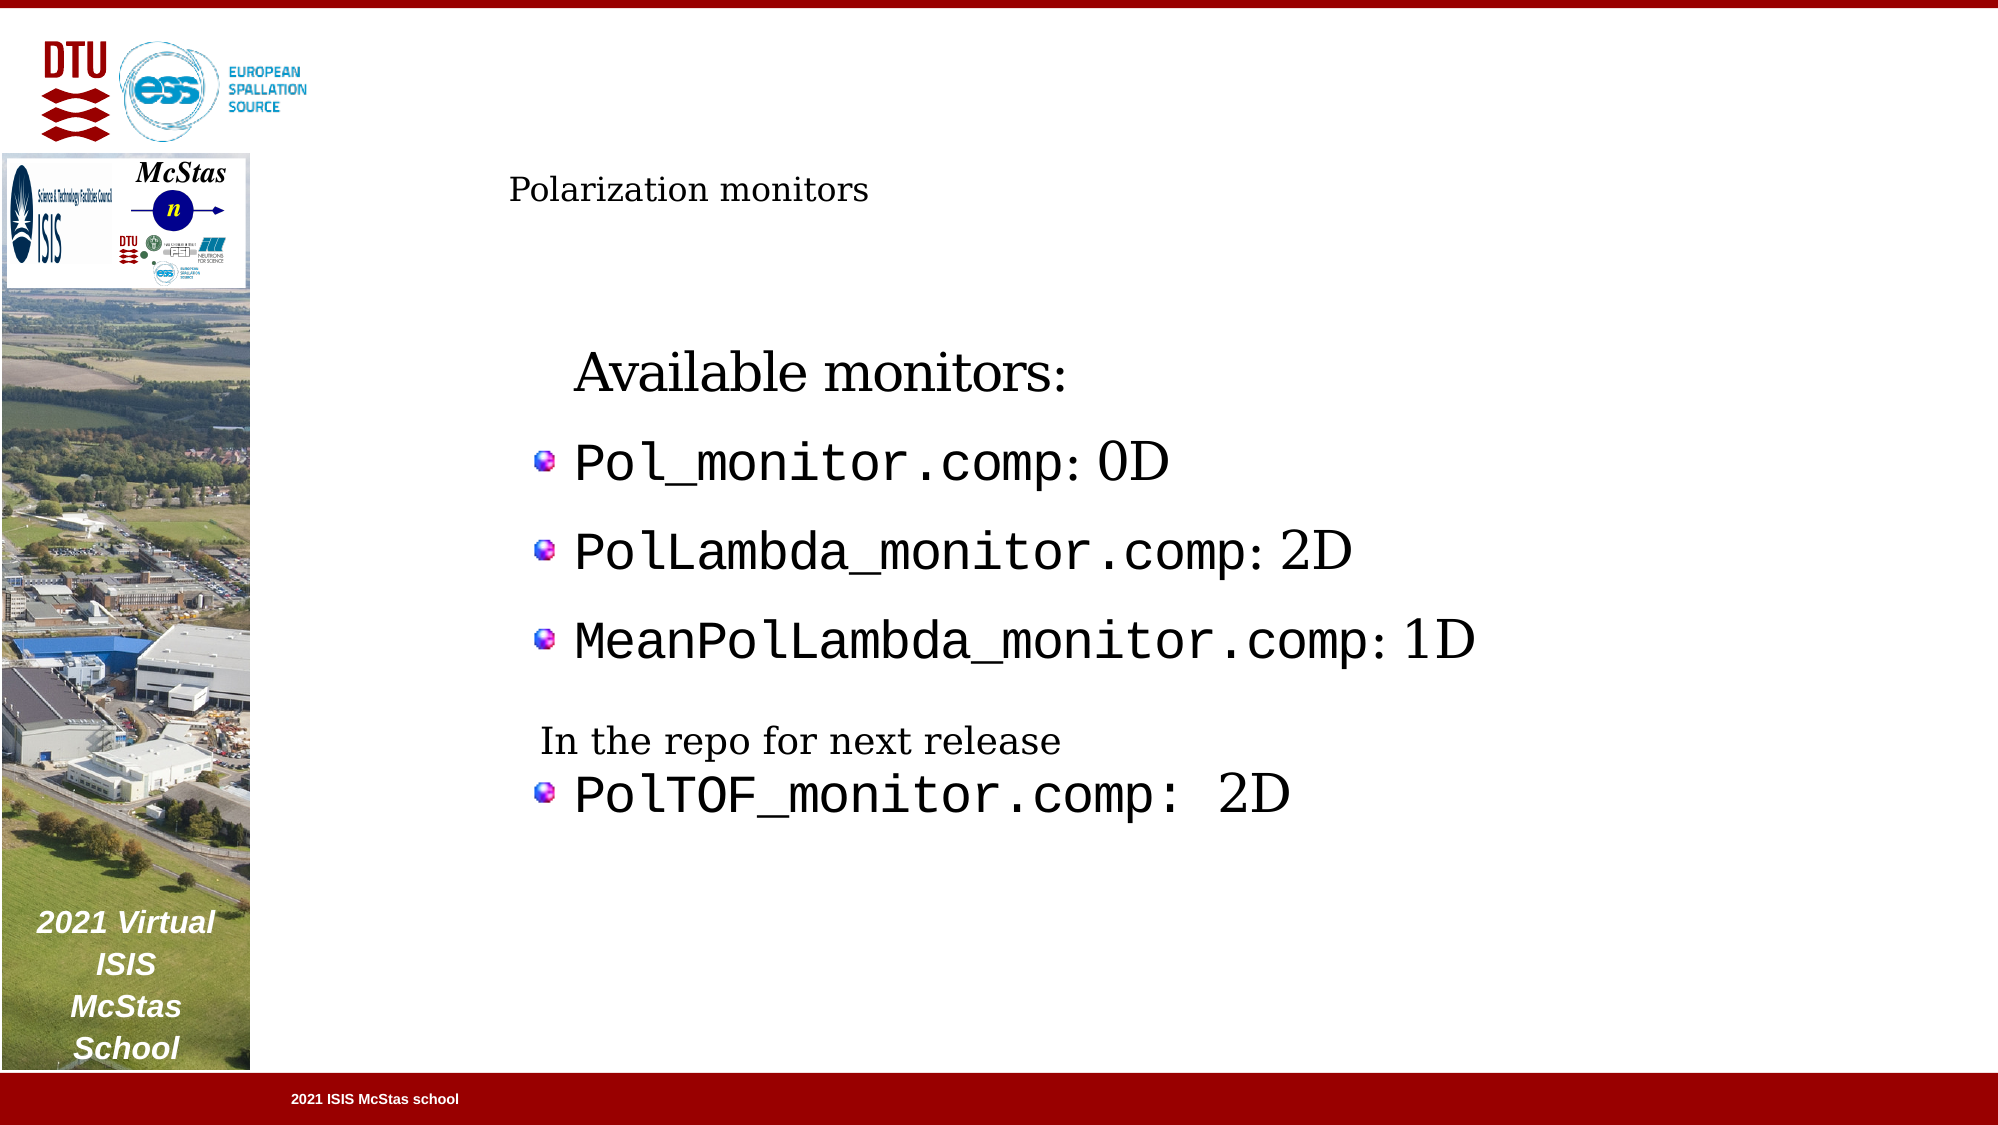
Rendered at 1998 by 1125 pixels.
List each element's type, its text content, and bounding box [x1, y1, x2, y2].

text_box Available monitors: Pol_monitor.comp: 0D PolLambda_monitor.comp: 2D MeanPolLambda_monitor.comp: 1D PolTOF_monitor.comp: 2D [492, 337, 1507, 828]
text_box In the repo for next release [525, 712, 1163, 771]
picture [510, 604, 575, 670]
picture [2, 153, 250, 1070]
picture [510, 515, 575, 581]
text_box Polarization monitors [508, 168, 1450, 209]
picture [510, 758, 575, 823]
picture [119, 41, 307, 142]
picture [510, 426, 575, 492]
